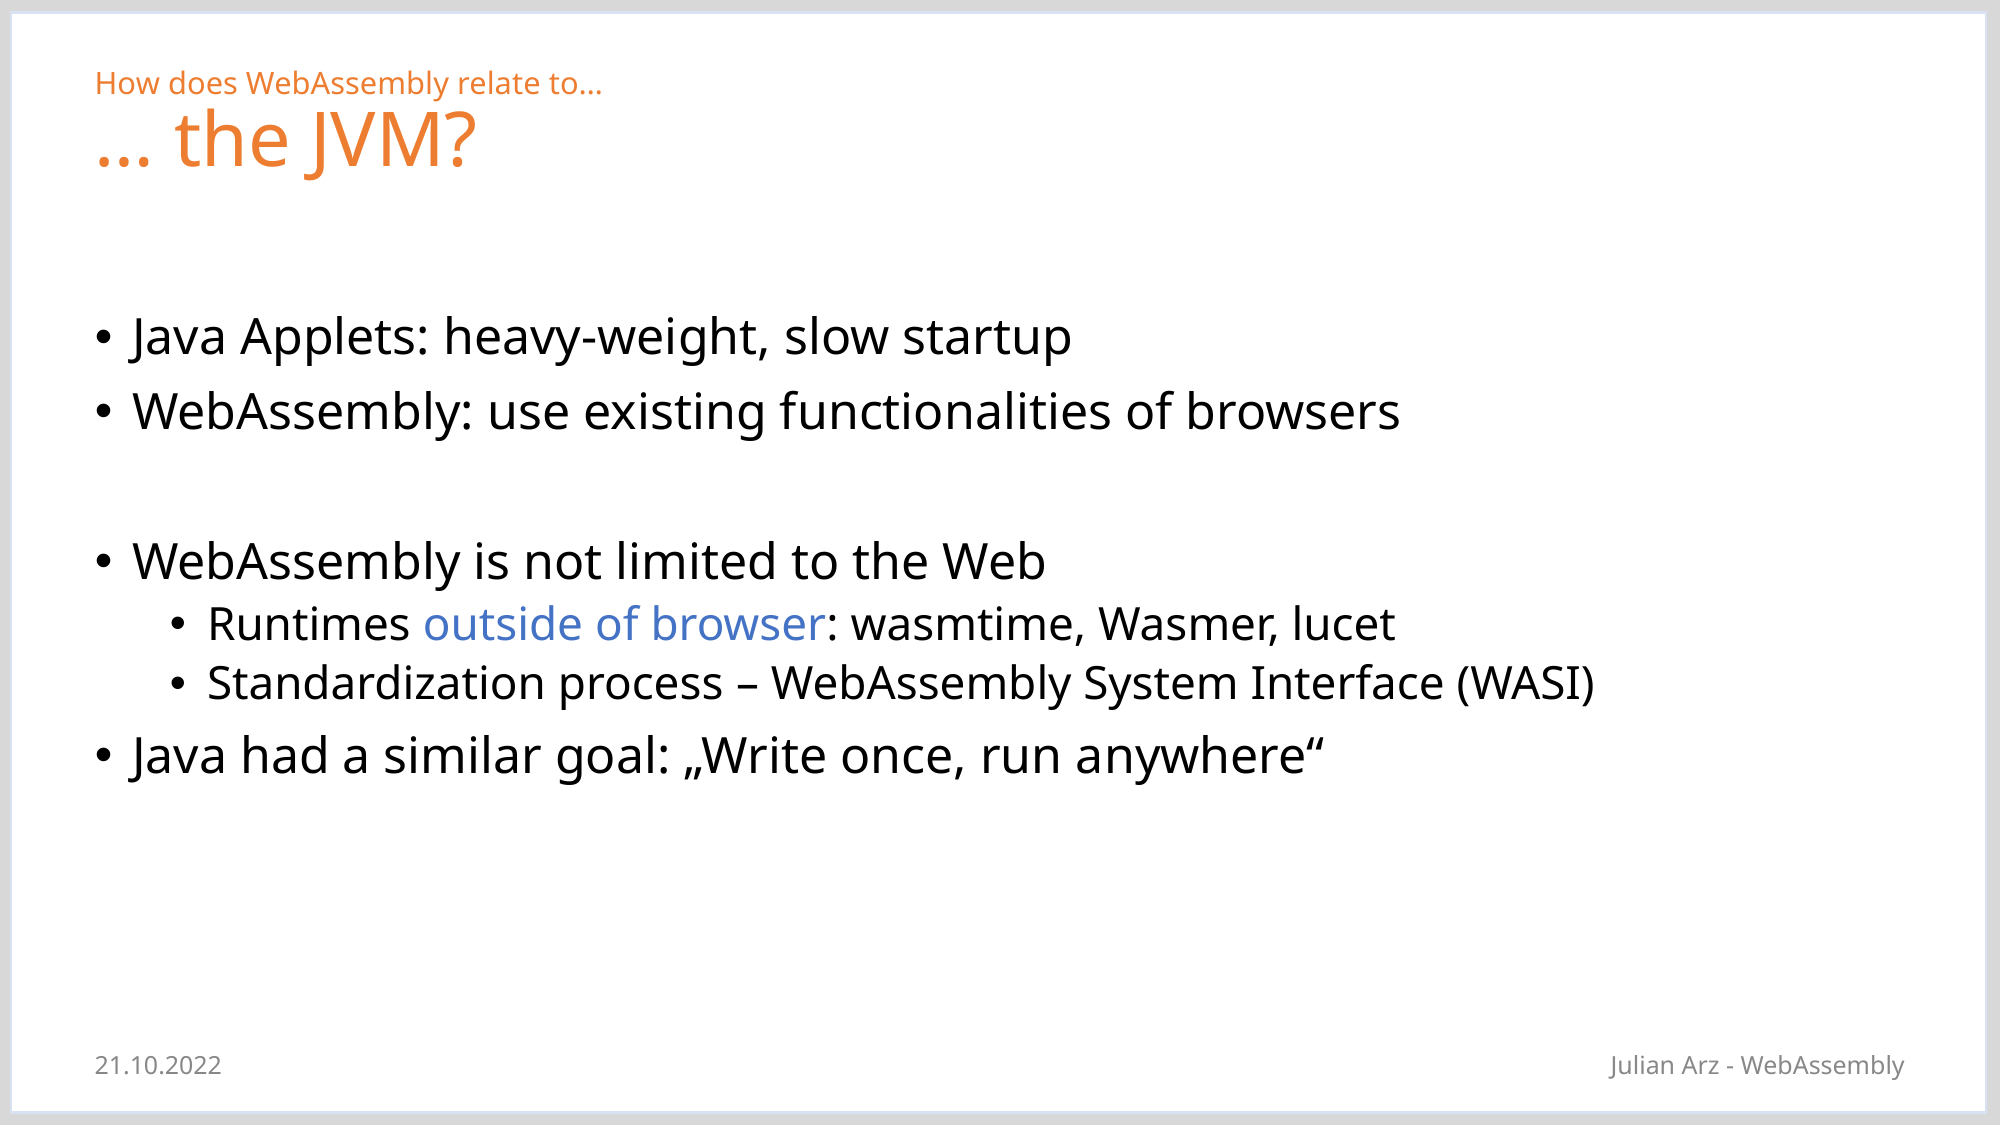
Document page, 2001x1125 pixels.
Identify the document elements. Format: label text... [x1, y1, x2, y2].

footer Julian Arz - WebAssembly [546, 1035, 1921, 1096]
slide_number 21.10.2022 [79, 1035, 530, 1096]
list Java Applets: heavy-weight, slow startup WebAssembly: use existing functionalities of browsers WebAssembly is not limited to the Web Runtimes outside of browser: wasmtime, Wasmer, lucet Standardization process – WebAssembly System Interface (WASI) Java had a similar goal: „Write once, run anywhere“ [79, 223, 1921, 1014]
title How does WebAssembly relate to… … the JVM? [79, 59, 1921, 191]
